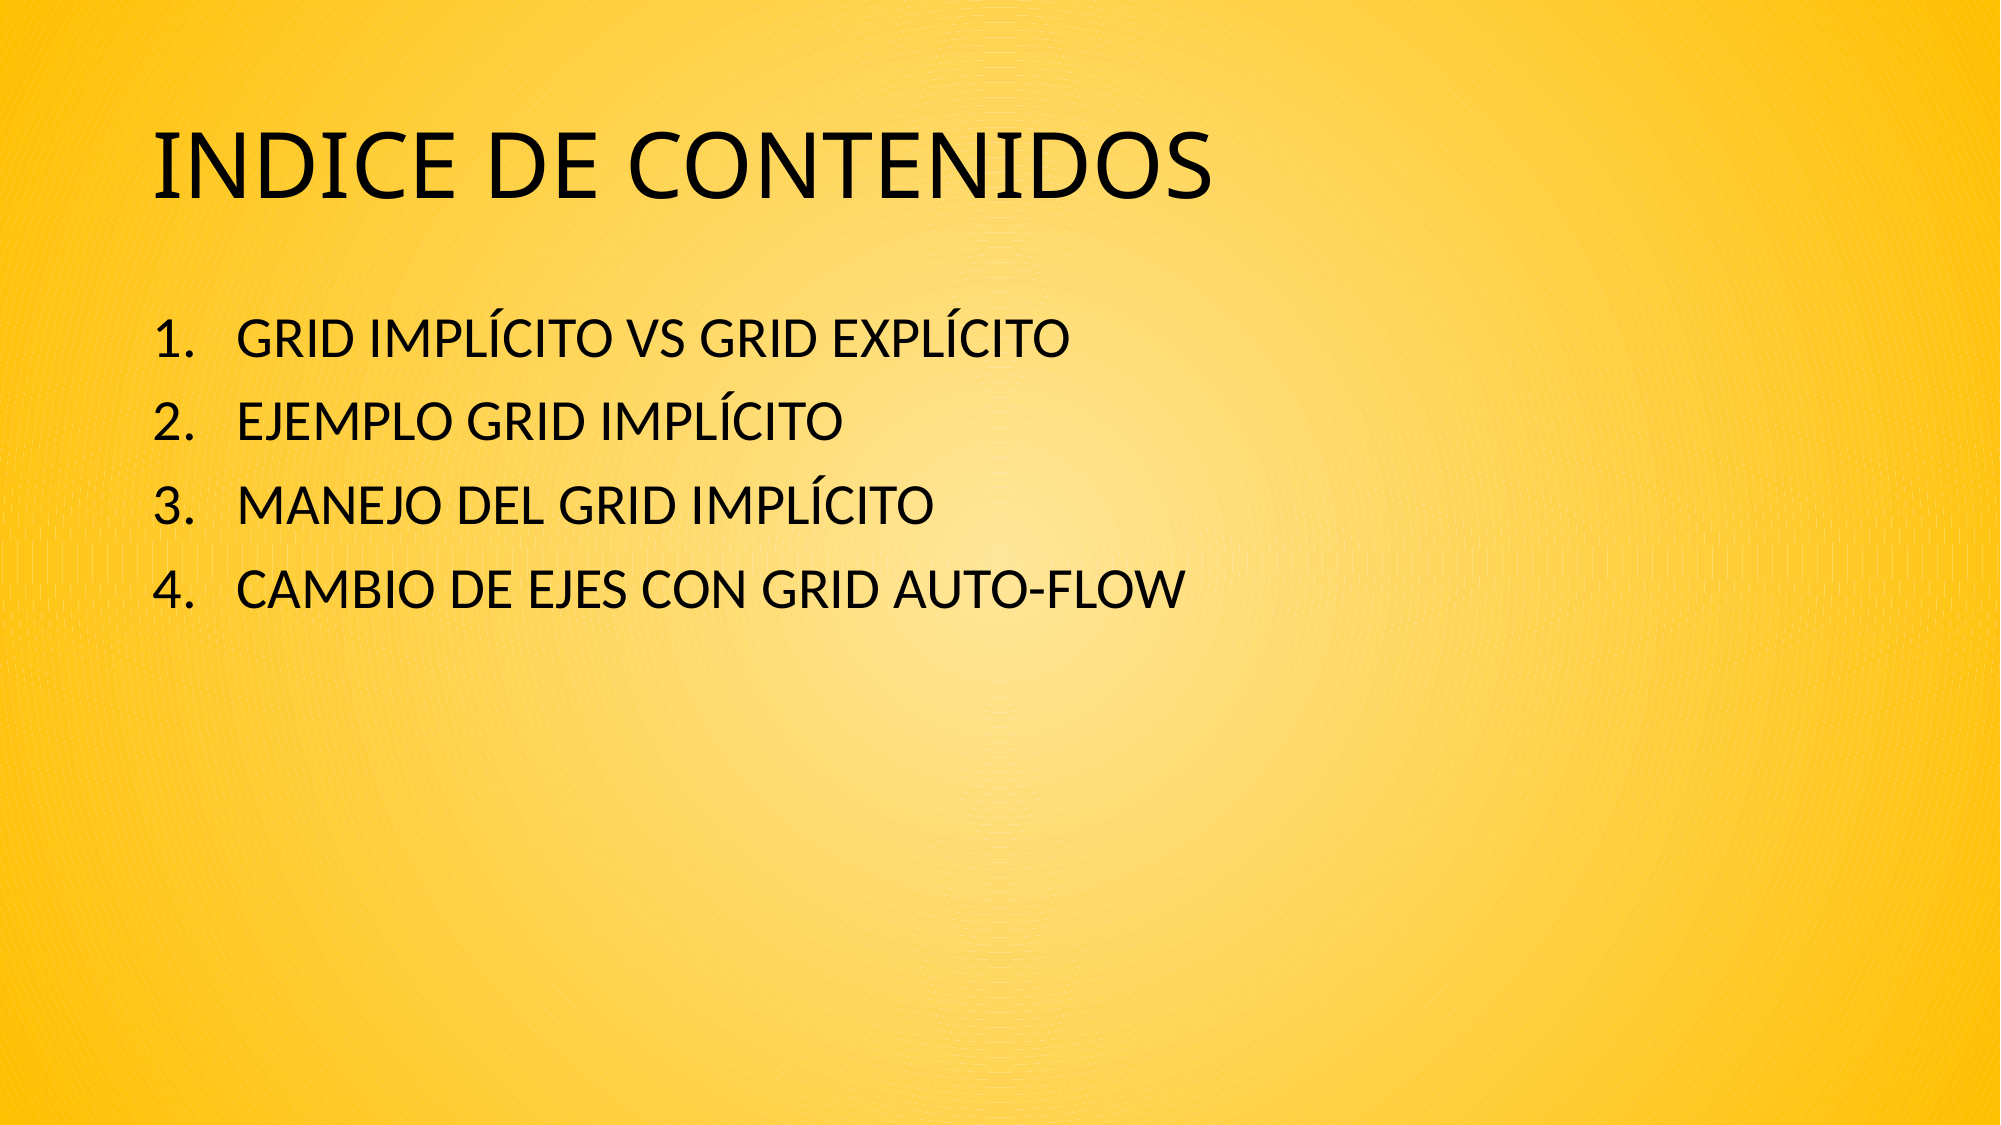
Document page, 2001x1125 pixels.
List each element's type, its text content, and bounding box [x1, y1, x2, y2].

title INDICE DE CONTENIDOS [137, 59, 1863, 278]
list GRID IMPLÍCITO VS GRID EXPLÍCITO EJEMPLO GRID IMPLÍCITO MANEJO DEL GRID IMPLÍCITO CAMBIO DE EJES CON GRID AUTO-FLOW [137, 299, 1863, 1014]
